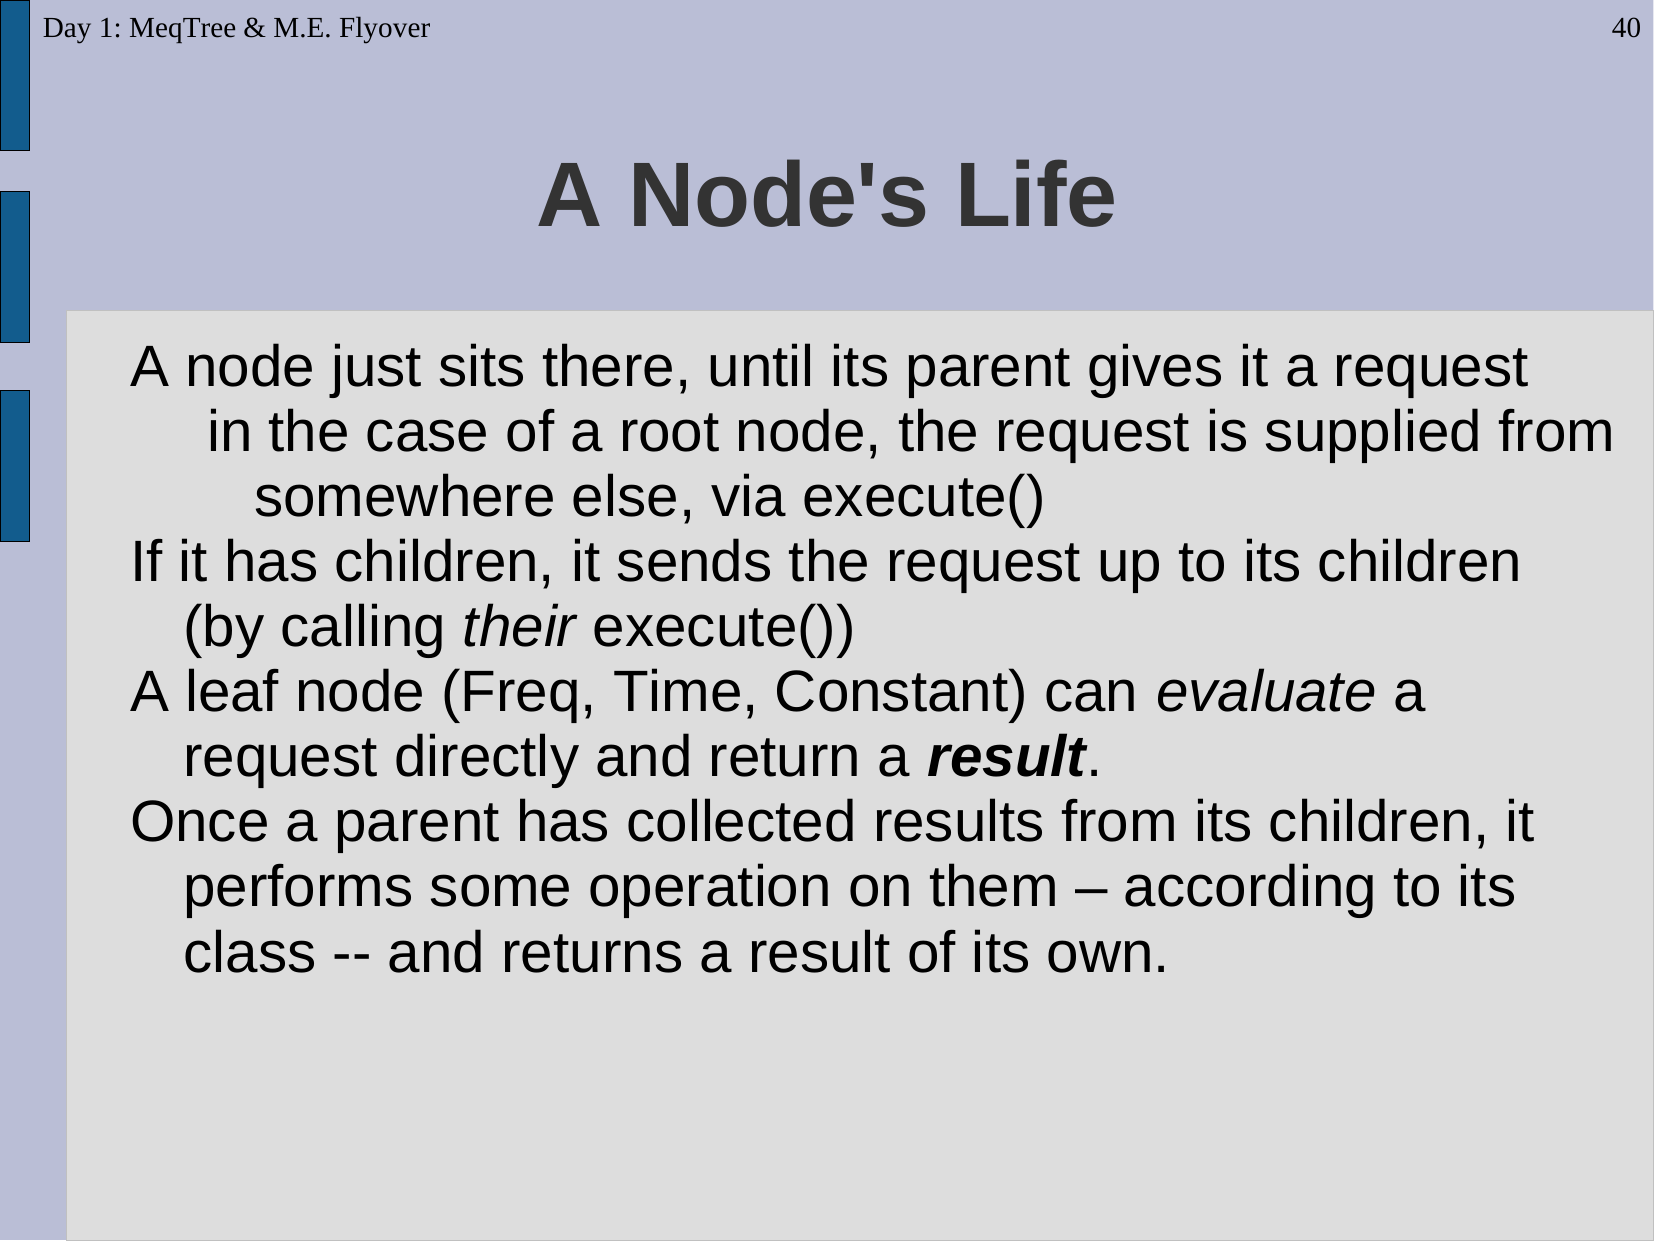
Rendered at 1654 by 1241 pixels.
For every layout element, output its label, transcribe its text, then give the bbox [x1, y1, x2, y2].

list A node just sits there, until its parent gives it a request in the case of a root node, the request is supplied from somewhere else, via execute() If it has children, it sends the request up to its children (by calling their execute()) A leaf node (Freq, Time, Constant) can evaluate a request directly and return a result. Once a parent has collected results from its children, it performs some operation on them – according to its class -- and returns a result of its own. [112, 334, 1622, 1080]
title A Node's Life [121, 91, 1534, 299]
